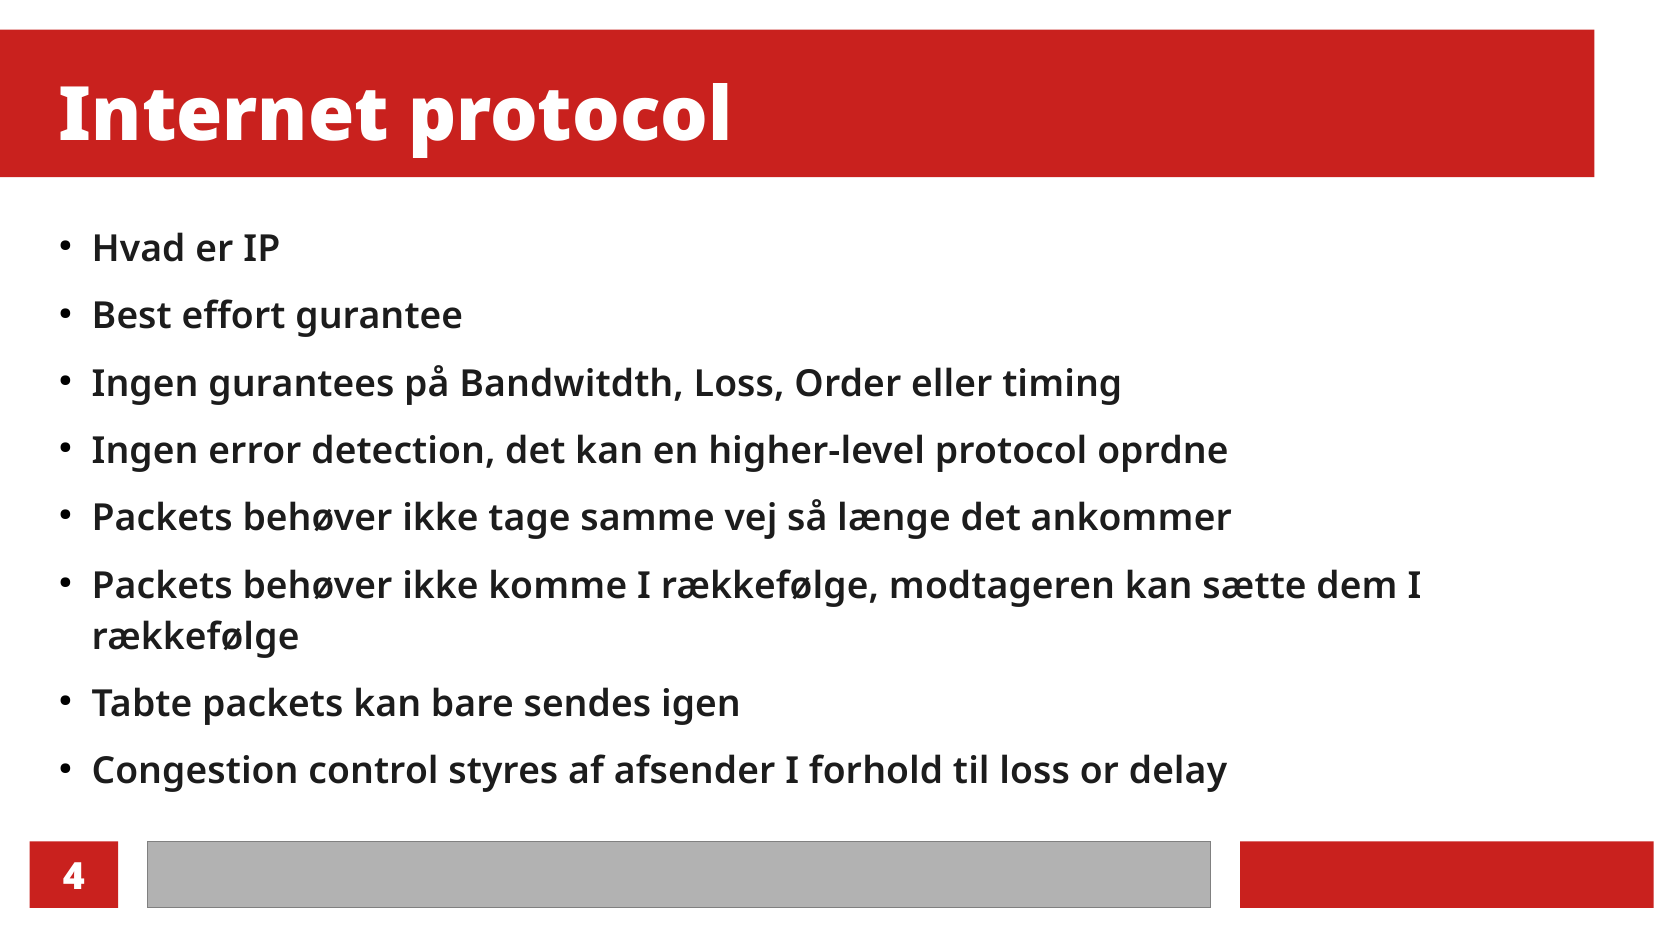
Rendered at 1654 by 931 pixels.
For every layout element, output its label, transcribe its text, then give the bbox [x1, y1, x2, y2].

title Internet protocol [59, 44, 1595, 163]
list Hvad er IP Best effort gurantee Ingen gurantees på Bandwitdth, Loss, Order eller timing Ingen error detection, det kan en higher-level protocol oprdne Packets behøver ikke tage samme vej så længe det ankommer Packets behøver ikke komme I rækkefølge, modtageren kan sætte dem I rækkefølge Tabte packets kan bare sendes igen Congestion control styres af afsender I forhold til loss or delay [59, 221, 1565, 798]
